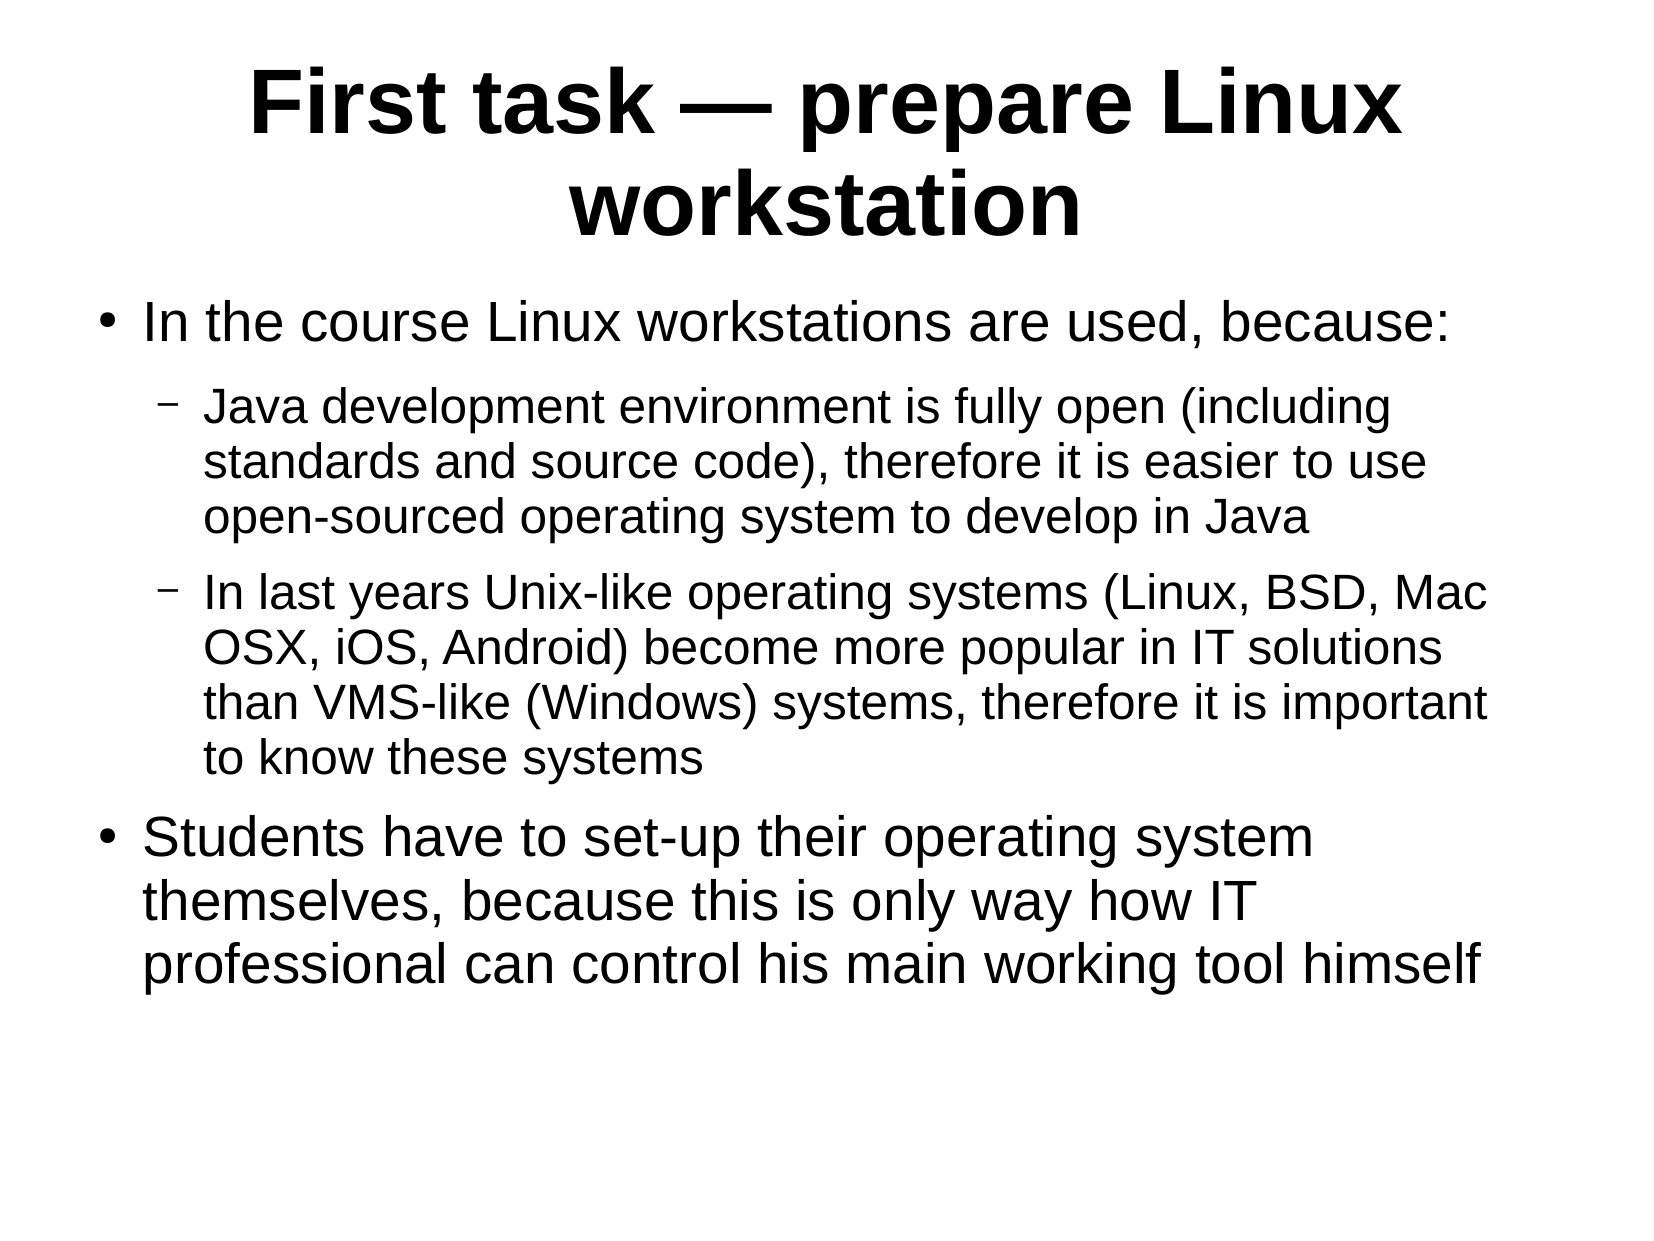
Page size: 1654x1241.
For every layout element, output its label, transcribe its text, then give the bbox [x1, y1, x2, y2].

list In the course Linux workstations are used, because: Java development environment is fully open (including standards and source code), therefore it is easier to use open-sourced operating system to develop in Java In last years Unix-like operating systems (Linux, BSD, Mac OSX, iOS, Android) become more popular in IT solutions than VMS-like (Windows) systems, therefore it is important to know these systems Students have to set-up their operating system themselves, because this is only way how IT professional can control his main working tool himself [82, 290, 1538, 1010]
title First task — prepare Linux workstation [82, 49, 1571, 257]
